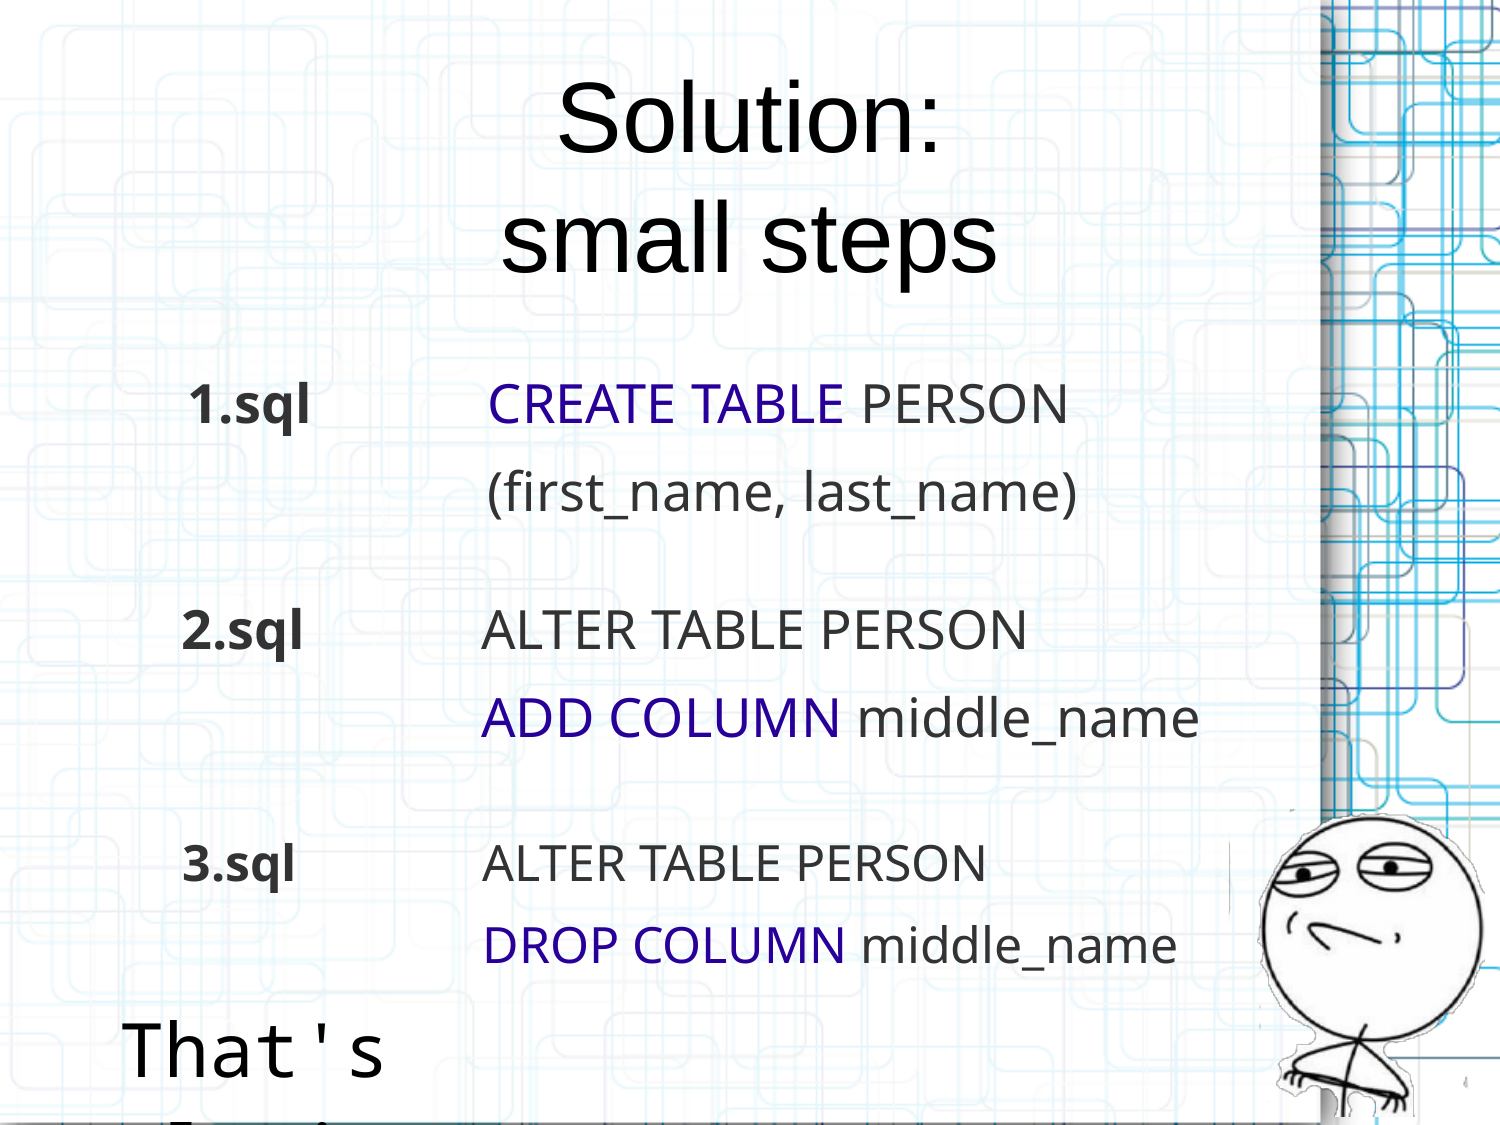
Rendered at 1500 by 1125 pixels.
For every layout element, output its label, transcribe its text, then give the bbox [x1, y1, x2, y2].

text_box That's evolution! [15, 990, 766, 1092]
picture [0, 0, 1500, 1125]
text_box 3.sql ALTER TABLE PERSON DROP COLUMN middle_name [92, 795, 1287, 1015]
text_box 1.sql CREATE TABLE PERSON (first_name, last_name) [97, 330, 1176, 535]
title Solution: small steps [75, 60, 1425, 308]
text_box [1228, 809, 1486, 1117]
text_box 2.sql ALTER TABLE PERSON ADD COLUMN middle_name [91, 556, 1305, 816]
